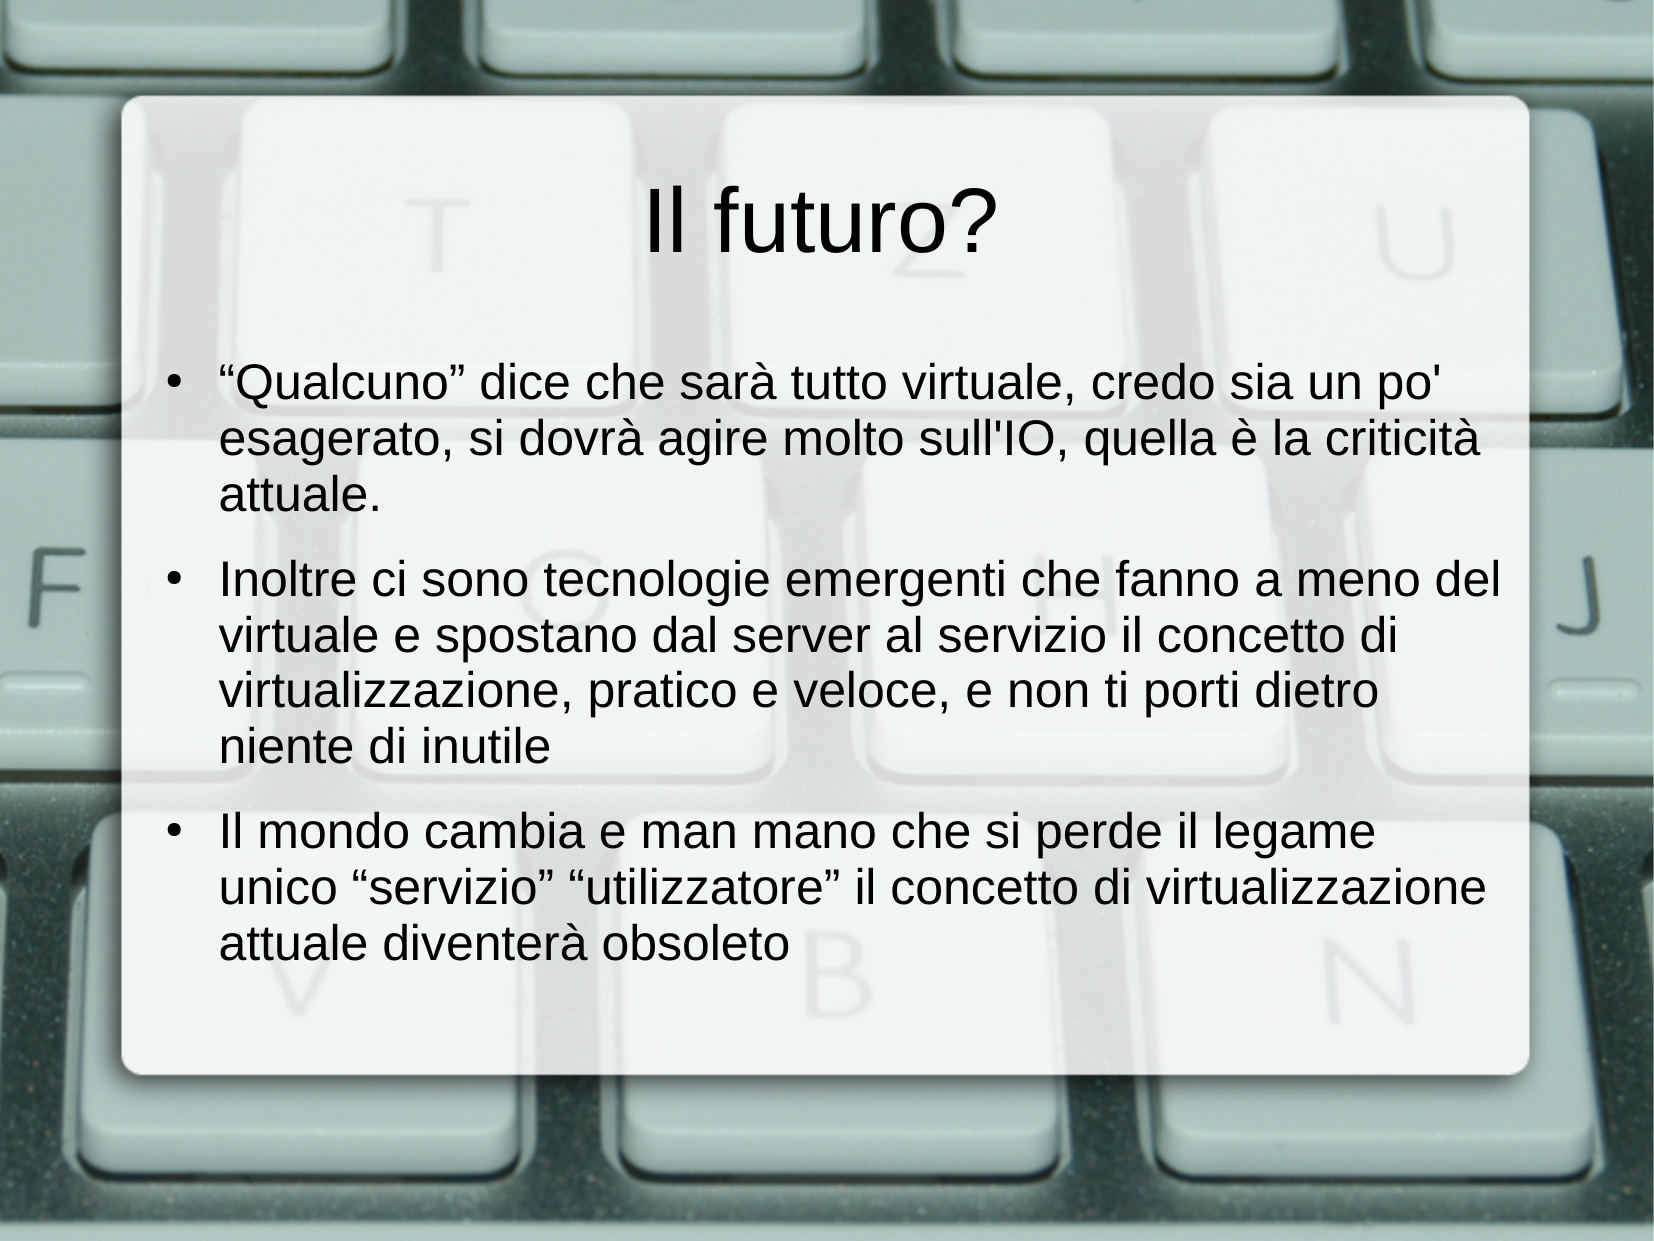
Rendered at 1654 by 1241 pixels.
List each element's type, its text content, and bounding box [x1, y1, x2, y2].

list “Qualcuno” dice che sarà tutto virtuale, credo sia un po' esagerato, si dovrà agire molto sull'IO, quella è la criticità attuale. Inoltre ci sono tecnologie emergenti che fanno a meno del virtuale e spostano dal server al servizio il concetto di virtualizzazione, pratico e veloce, e non ti porti dietro niente di inutile Il mondo cambia e man mano che si perde il legame unico “servizio” “utilizzatore” il concetto di virtualizzazione attuale diventerà obsoleto [147, 354, 1506, 1074]
picture [0, 0, 1654, 1241]
title Il futuro? [135, 117, 1506, 325]
